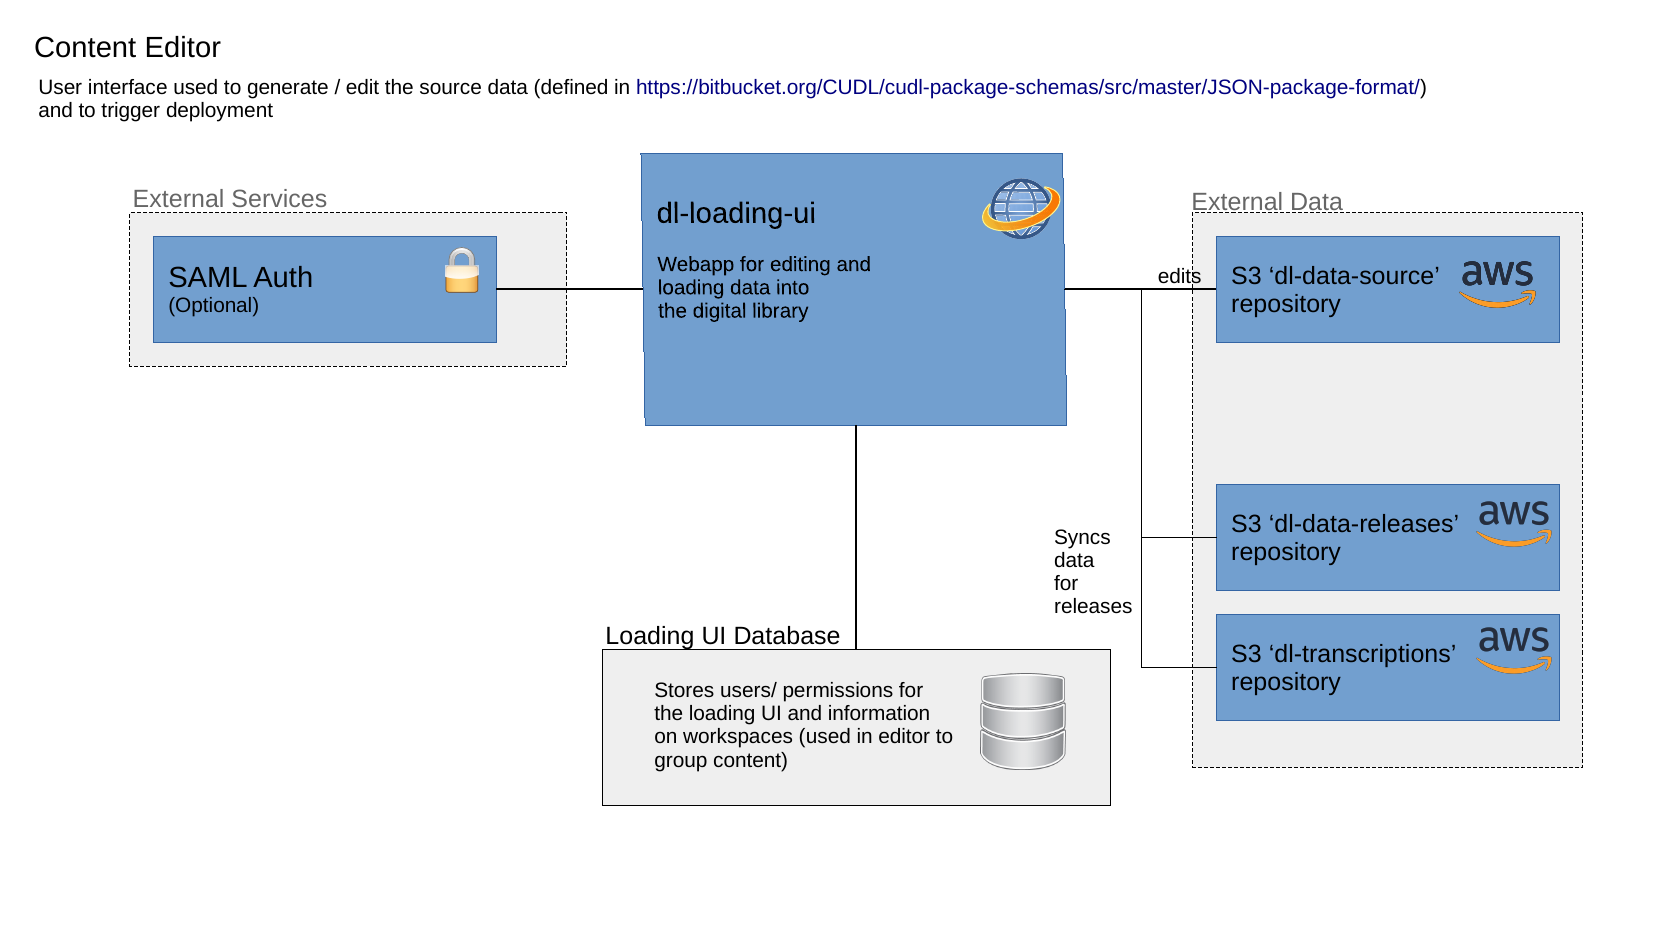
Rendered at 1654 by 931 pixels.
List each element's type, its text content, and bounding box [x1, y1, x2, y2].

text_box S3 ‘dl-data-source’ repository [1216, 236, 1560, 343]
text_box Stores users/ permissions for the loading UI and information on workspaces (used in editor to group content) [639, 671, 974, 780]
text_box S3 ‘dl-data-releases’ repository [1216, 484, 1560, 591]
text_box [602, 649, 1111, 806]
text_box [129, 212, 567, 367]
picture [979, 164, 1063, 249]
picture [437, 245, 488, 296]
text_box User interface used to generate / edit the source data (defined in https://bitbucket.org/CUDL/cudl-package-schemas/src/master/JSON-package-format/) and to trigger deployment [23, 68, 1443, 130]
text_box External Data [1176, 180, 1402, 224]
text_box Syncs data for releases [1039, 518, 1148, 626]
text_box S3 ‘dl-transcriptions’ repository [1216, 614, 1560, 721]
text_box [1192, 212, 1583, 768]
picture [1476, 501, 1552, 547]
text_box SAML Auth (Optional) [153, 236, 497, 343]
text_box dl-loading-ui Webapp for editing and loading data into the digital library [640, 153, 1067, 426]
text_box Content Editor [19, 23, 473, 104]
picture [1476, 627, 1552, 674]
picture [980, 673, 1066, 770]
text_box Loading UI Database [590, 614, 869, 657]
text_box External Services [117, 177, 343, 220]
text_box edits [1143, 257, 1217, 296]
picture [1459, 261, 1536, 308]
